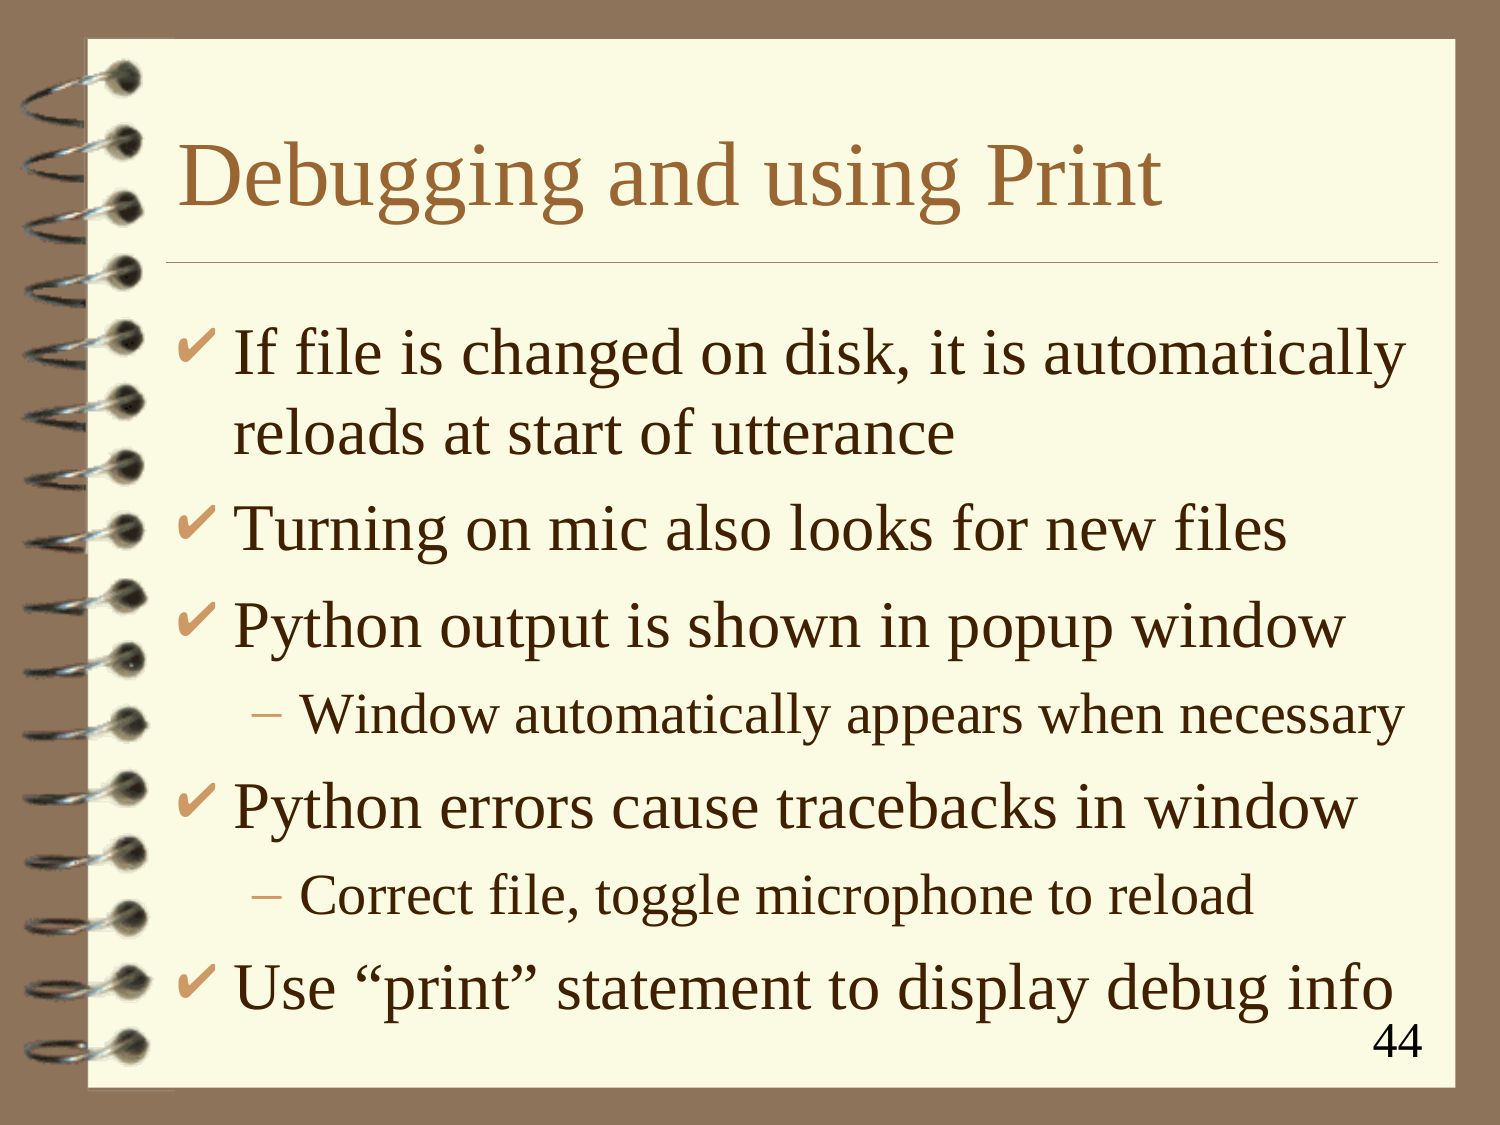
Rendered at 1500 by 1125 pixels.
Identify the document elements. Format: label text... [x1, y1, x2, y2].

list If file is changed on disk, it is automatically reloads at start of utterance Turning on mic also looks for new files Python output is shown in popup window Window automatically appears when necessary Python errors cause tracebacks in window Correct file, toggle microphone to reload Use “print” statement to display debug info [162, 299, 1438, 976]
title Debugging and using Print [162, 74, 1438, 263]
picture [0, 0, 175, 1125]
